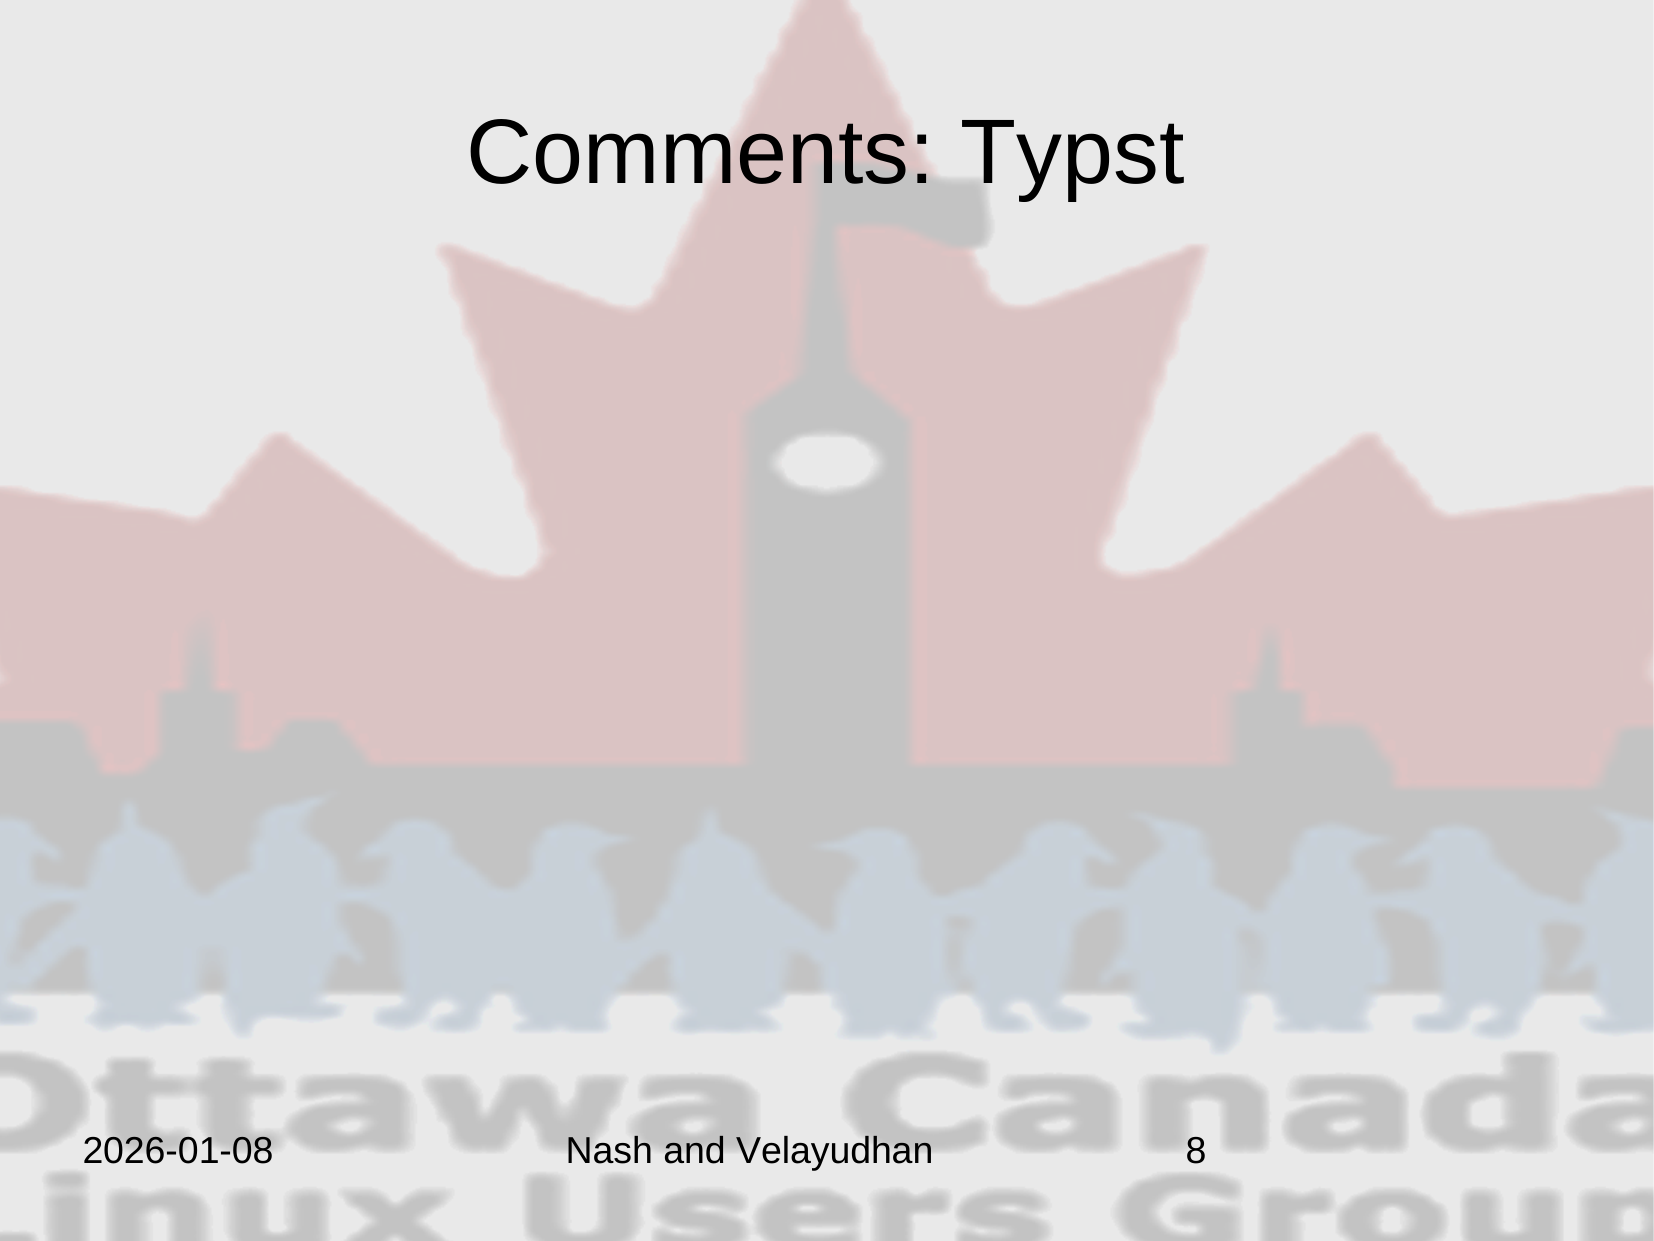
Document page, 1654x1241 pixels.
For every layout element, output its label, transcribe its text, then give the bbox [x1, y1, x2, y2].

picture [0, 0, 1654, 1241]
title Comments: Typst [82, 49, 1570, 256]
